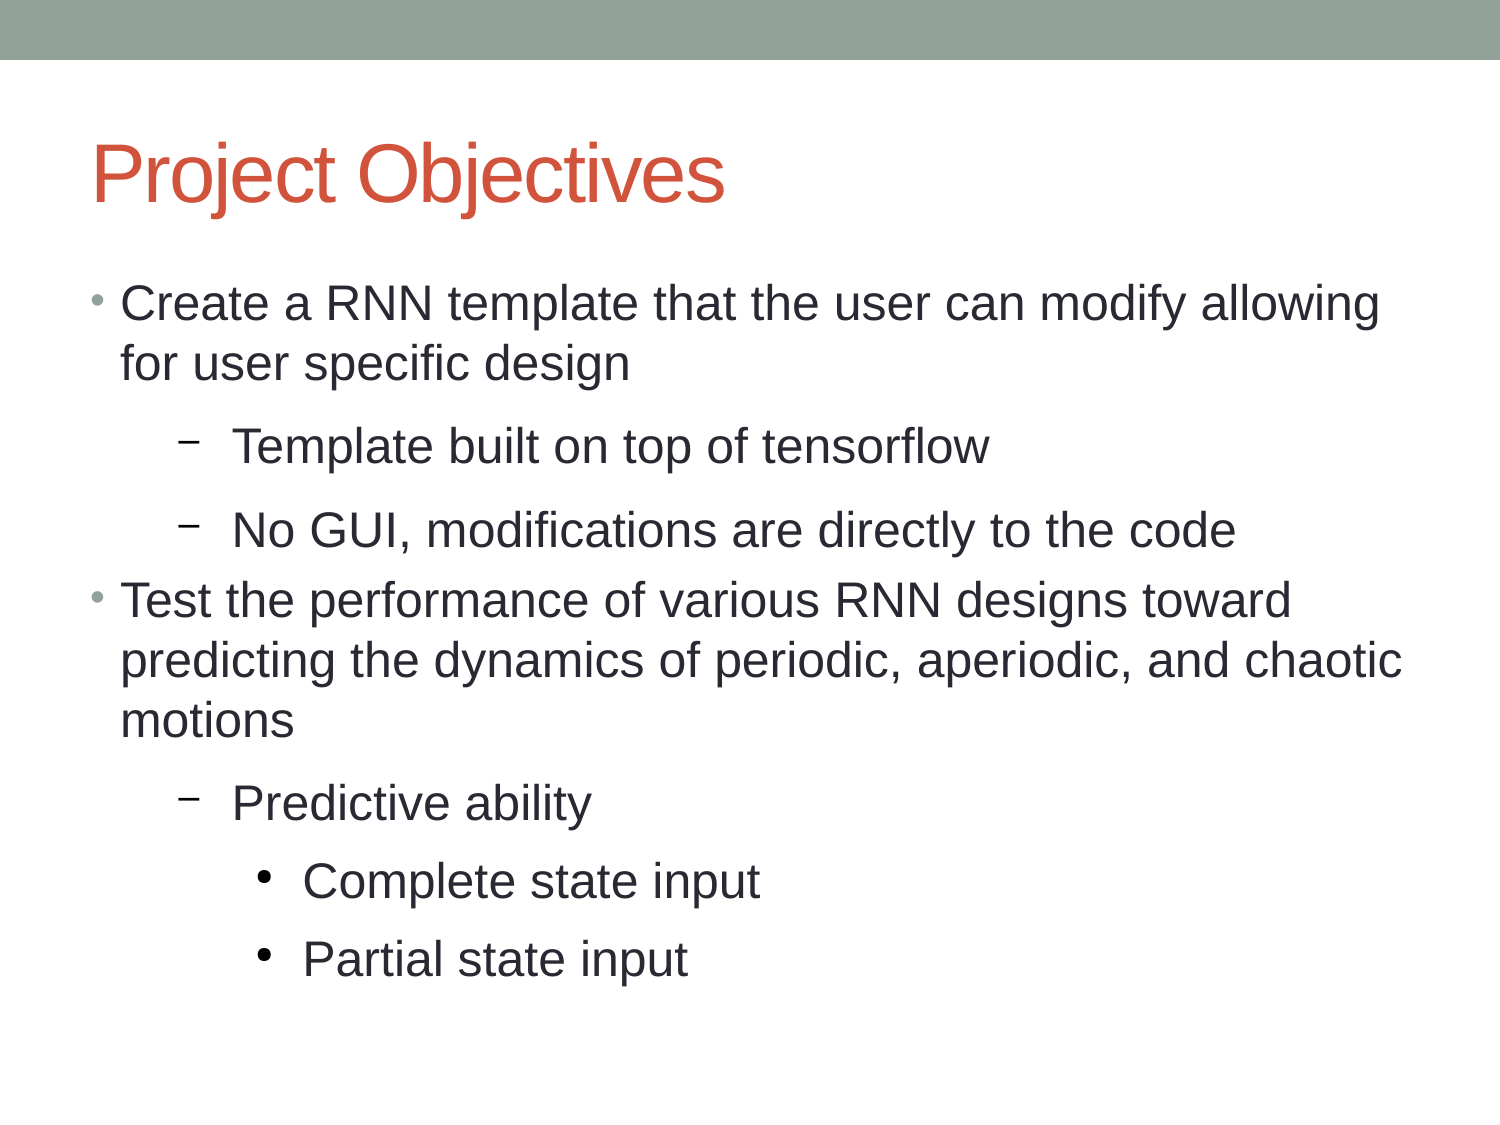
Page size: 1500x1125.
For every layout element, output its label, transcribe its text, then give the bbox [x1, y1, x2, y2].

title Project Objectives [75, 87, 1425, 250]
list Create a RNN template that the user can modify allowing for user specific design Template built on top of tensorflow No GUI, modifications are directly to the code Test the performance of various RNN designs toward predicting the dynamics of periodic, aperiodic, and chaotic motions Predictive ability Complete state input Partial state input [75, 262, 1425, 1063]
